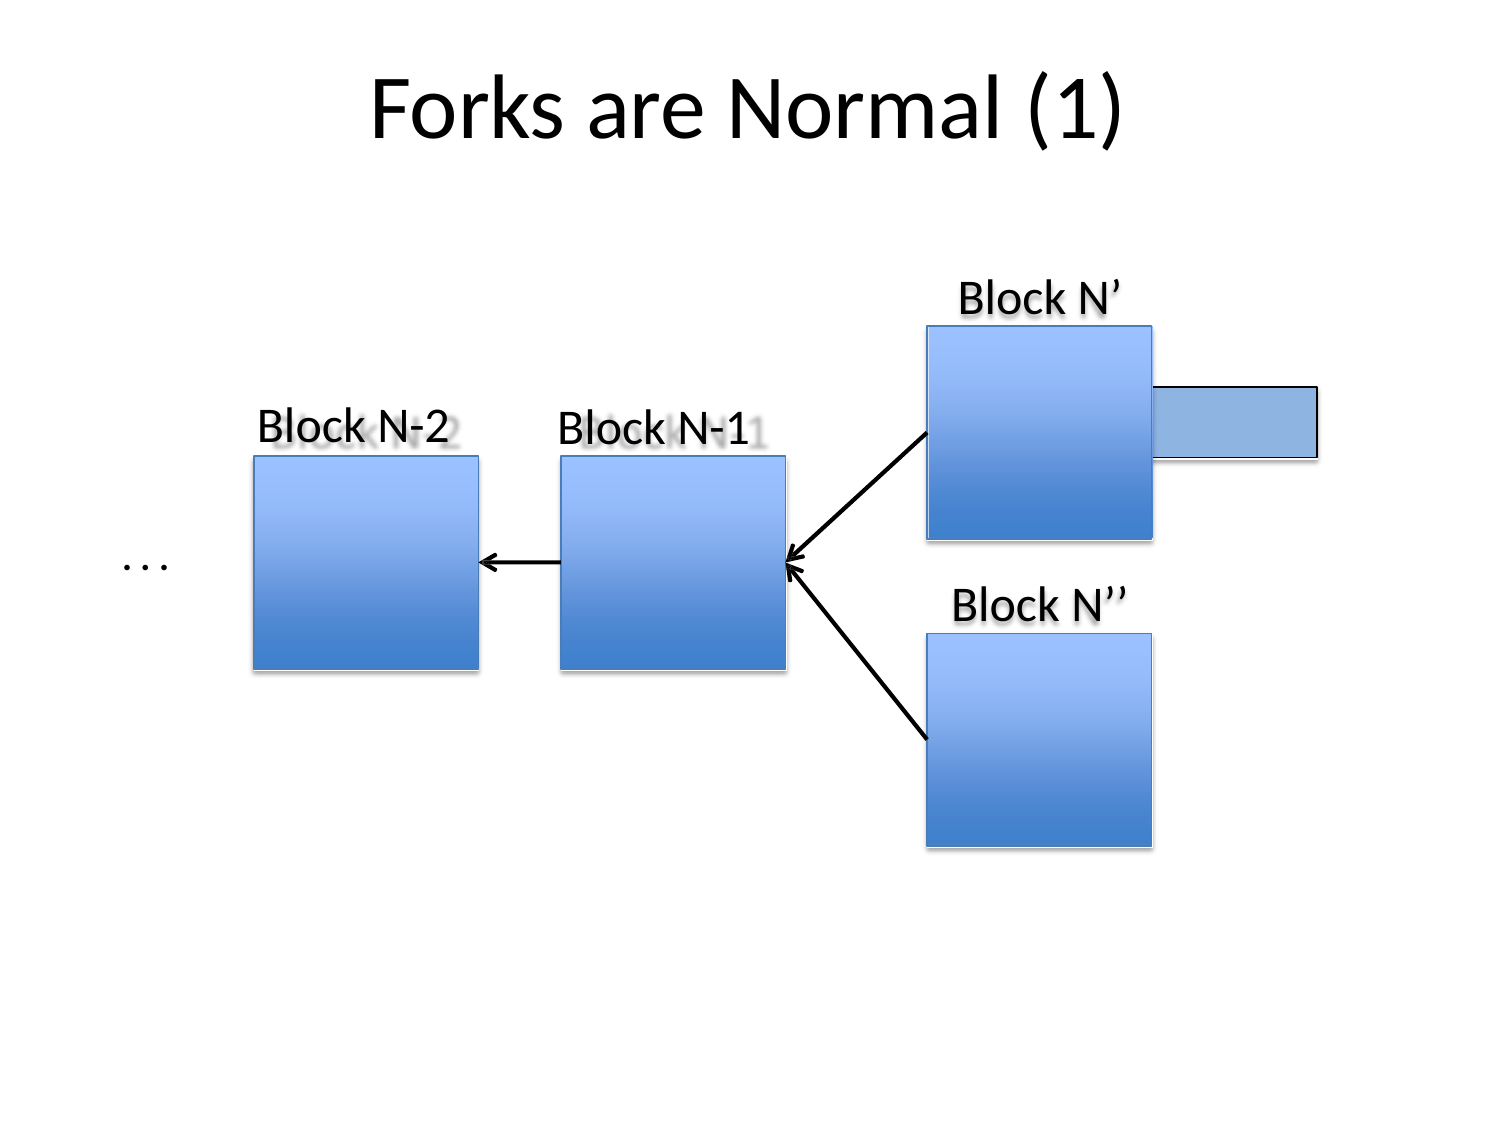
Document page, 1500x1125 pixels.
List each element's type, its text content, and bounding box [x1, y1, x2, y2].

text_box Block N-1 [554, 394, 820, 455]
title Forks are Normal (1) [90, 33, 1410, 235]
text_box [232, 249, 1176, 916]
text_box Block N-2 [254, 392, 497, 453]
picture [1170, 382, 1327, 470]
text_box . . . [120, 532, 224, 578]
text_box Block N’ [955, 264, 1170, 325]
text_box Block N’’ [949, 571, 1176, 632]
